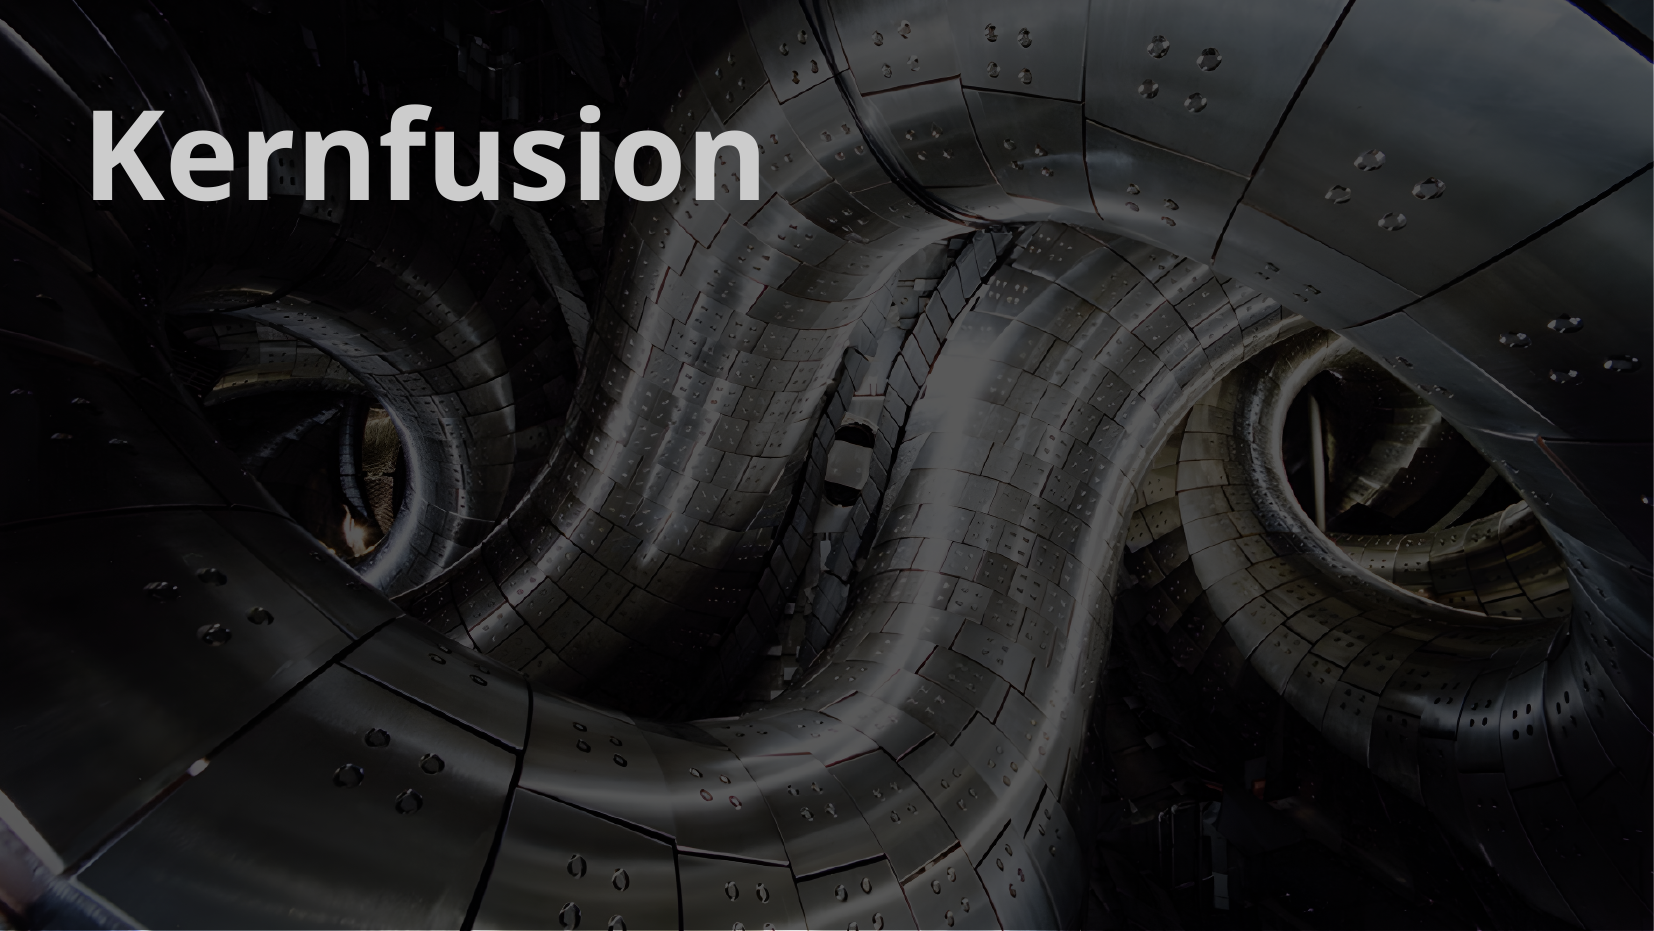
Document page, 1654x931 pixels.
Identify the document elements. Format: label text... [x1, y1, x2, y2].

text_box [0, 0, 1654, 931]
title Kernfusion [82, 74, 1571, 230]
